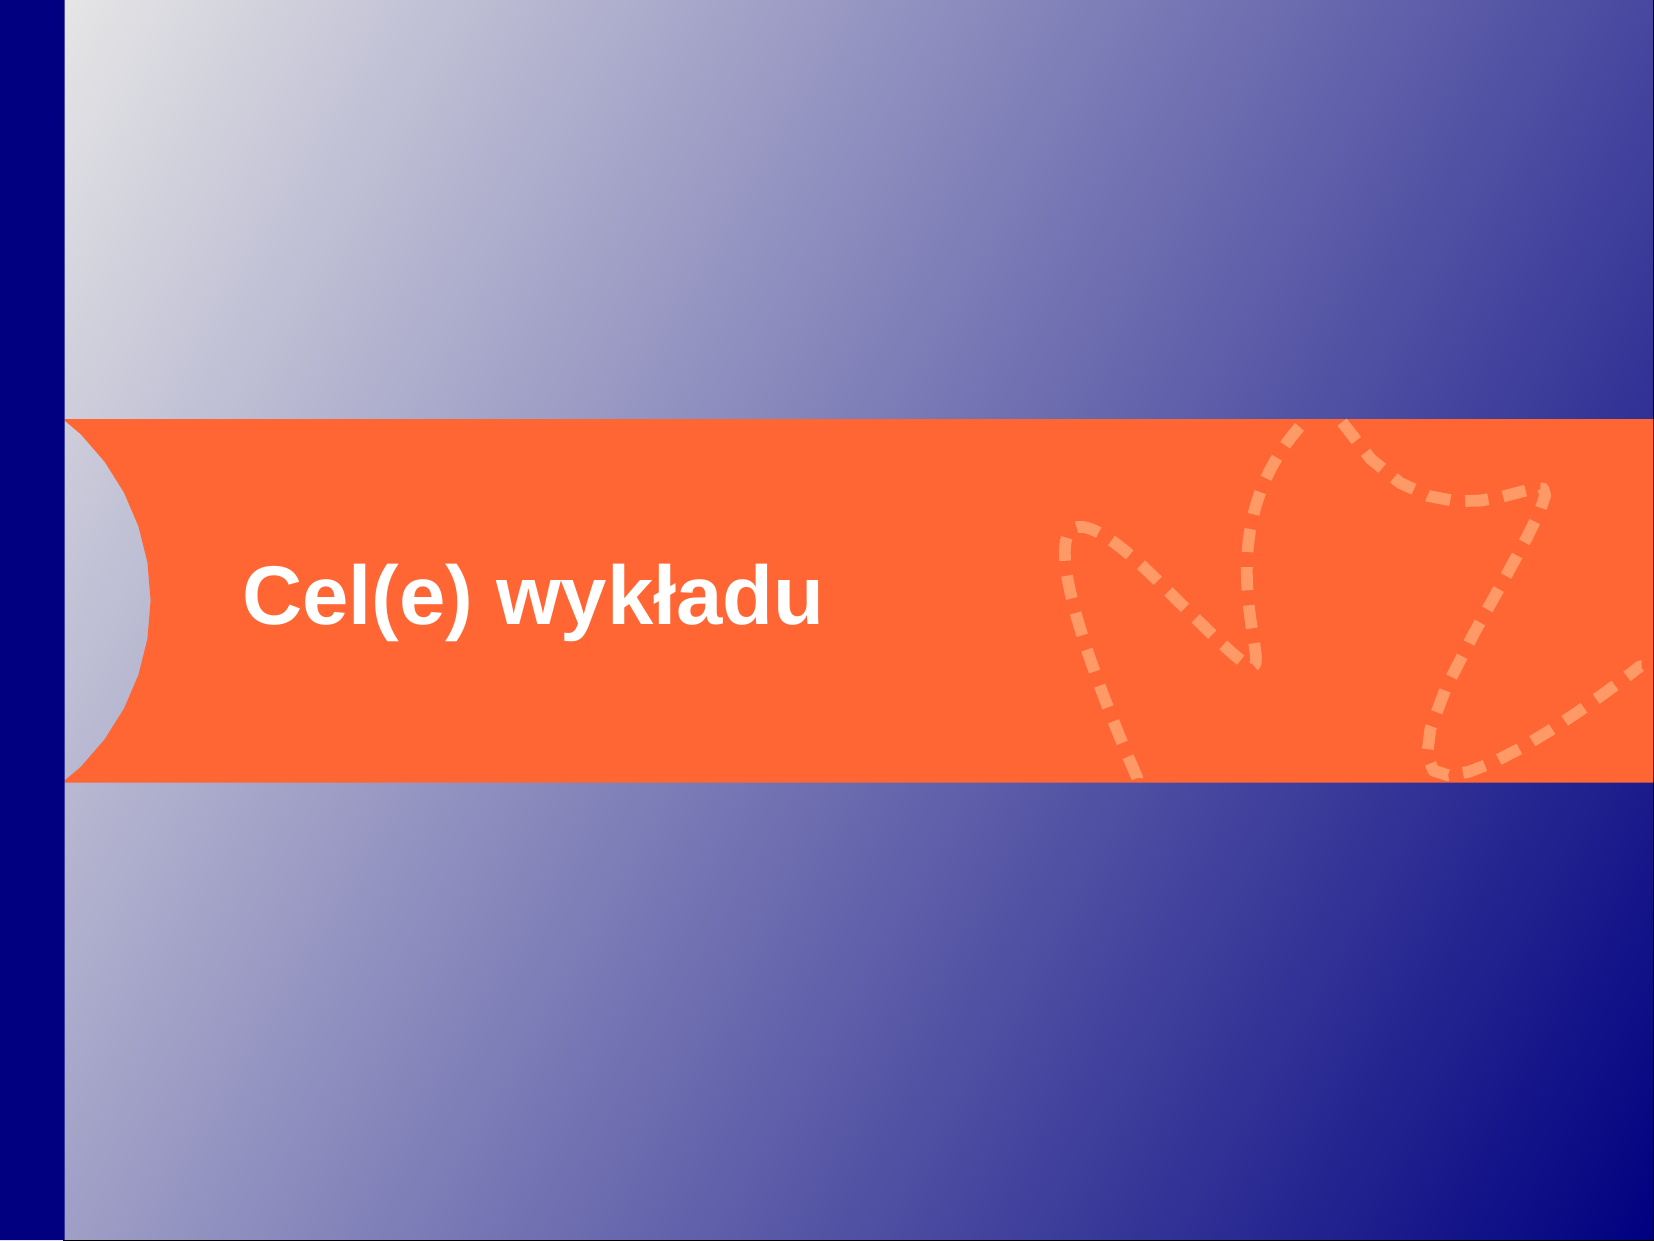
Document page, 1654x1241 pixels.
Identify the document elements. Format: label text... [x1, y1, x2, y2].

title Cel(e) wykładu [242, 474, 1111, 727]
